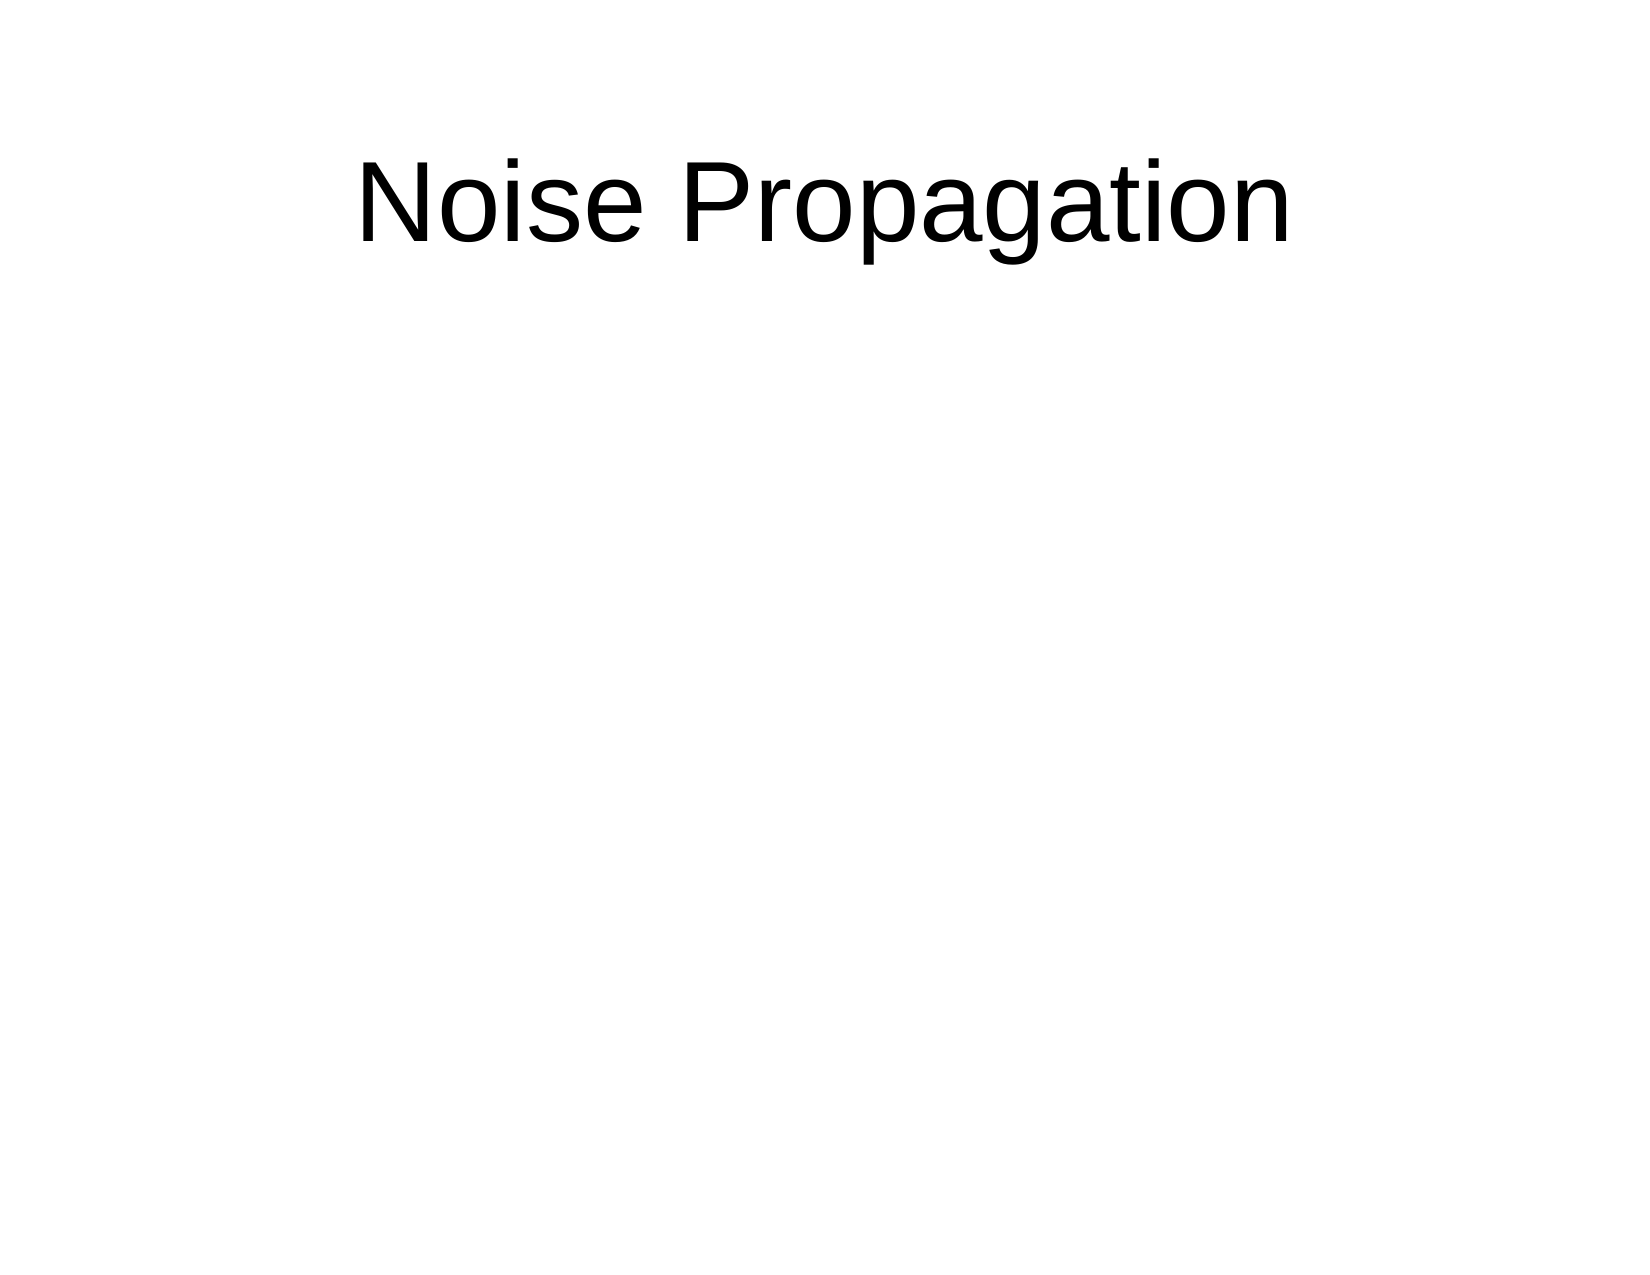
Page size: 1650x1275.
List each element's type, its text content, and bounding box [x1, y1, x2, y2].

title Noise Propagation [135, 104, 1515, 298]
